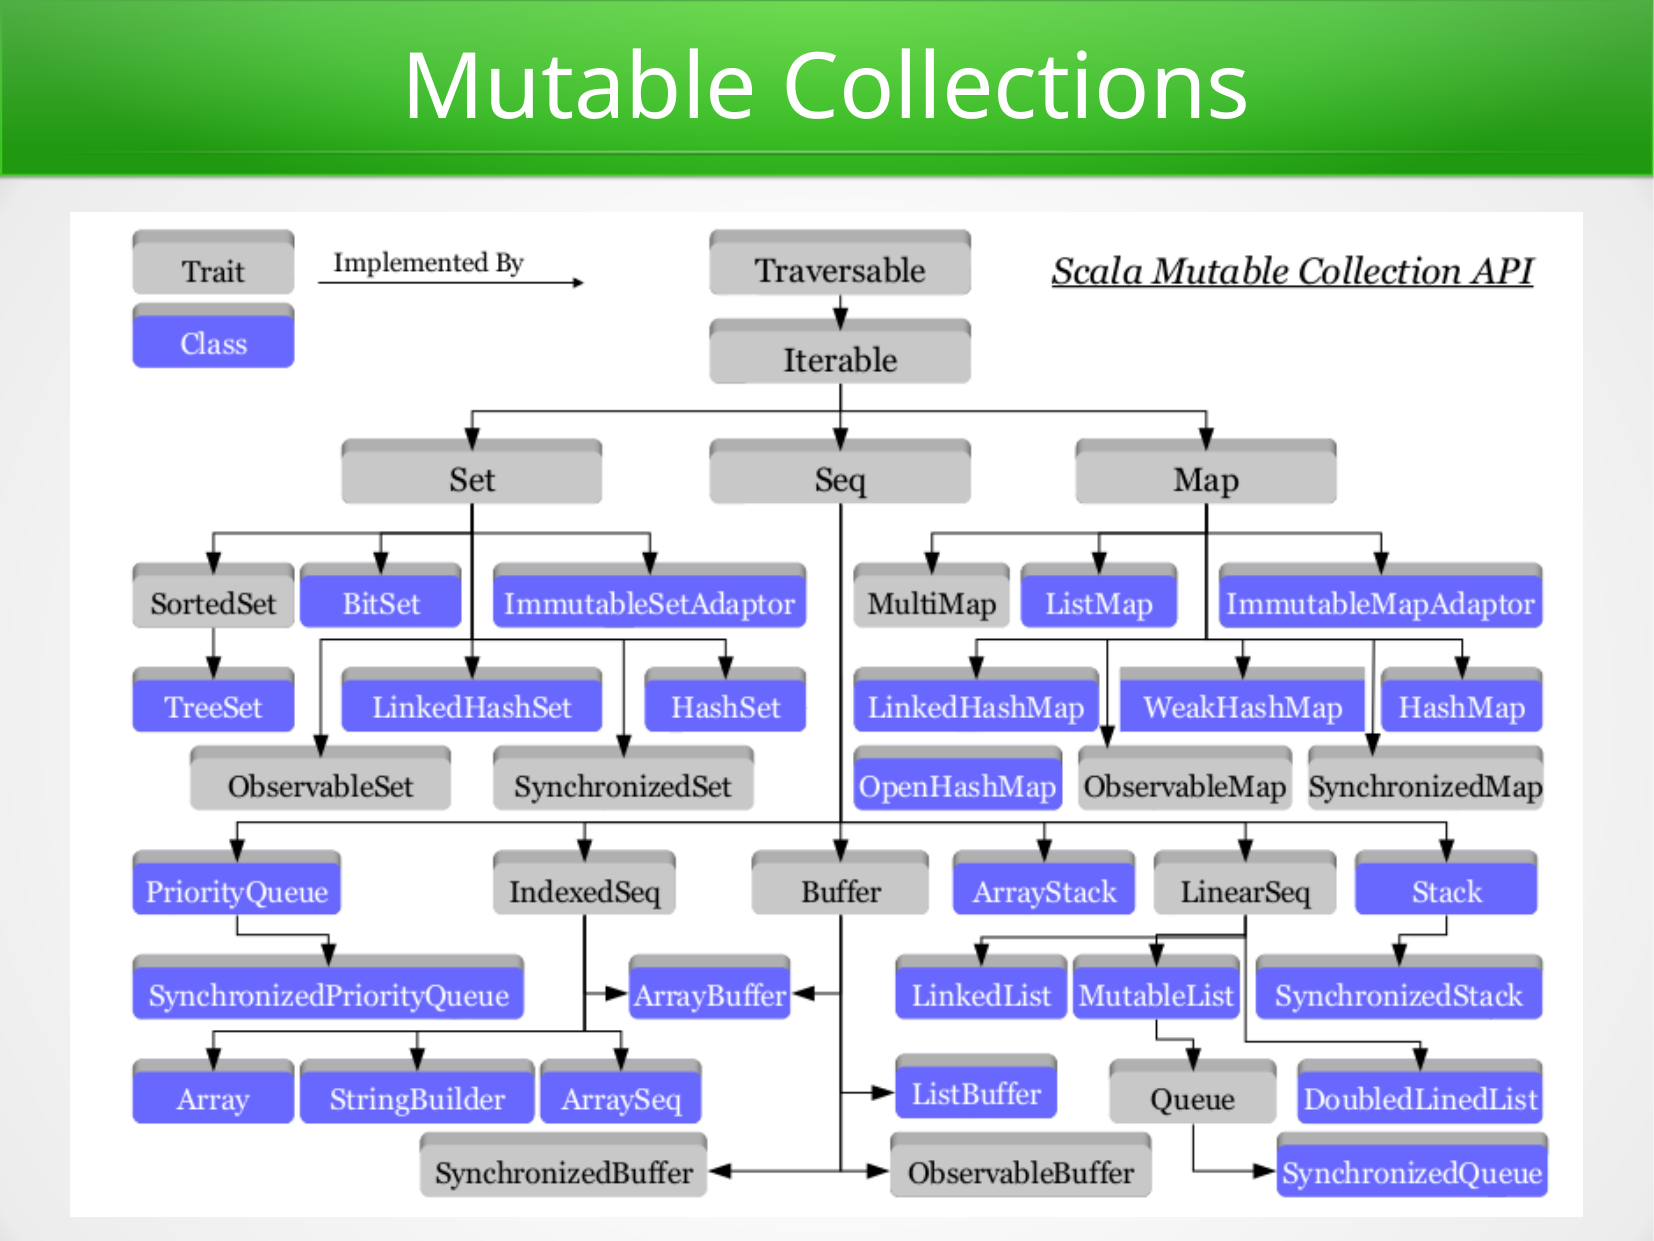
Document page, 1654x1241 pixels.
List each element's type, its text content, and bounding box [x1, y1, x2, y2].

title Mutable Collections [82, 11, 1571, 154]
picture [0, 0, 1654, 1241]
